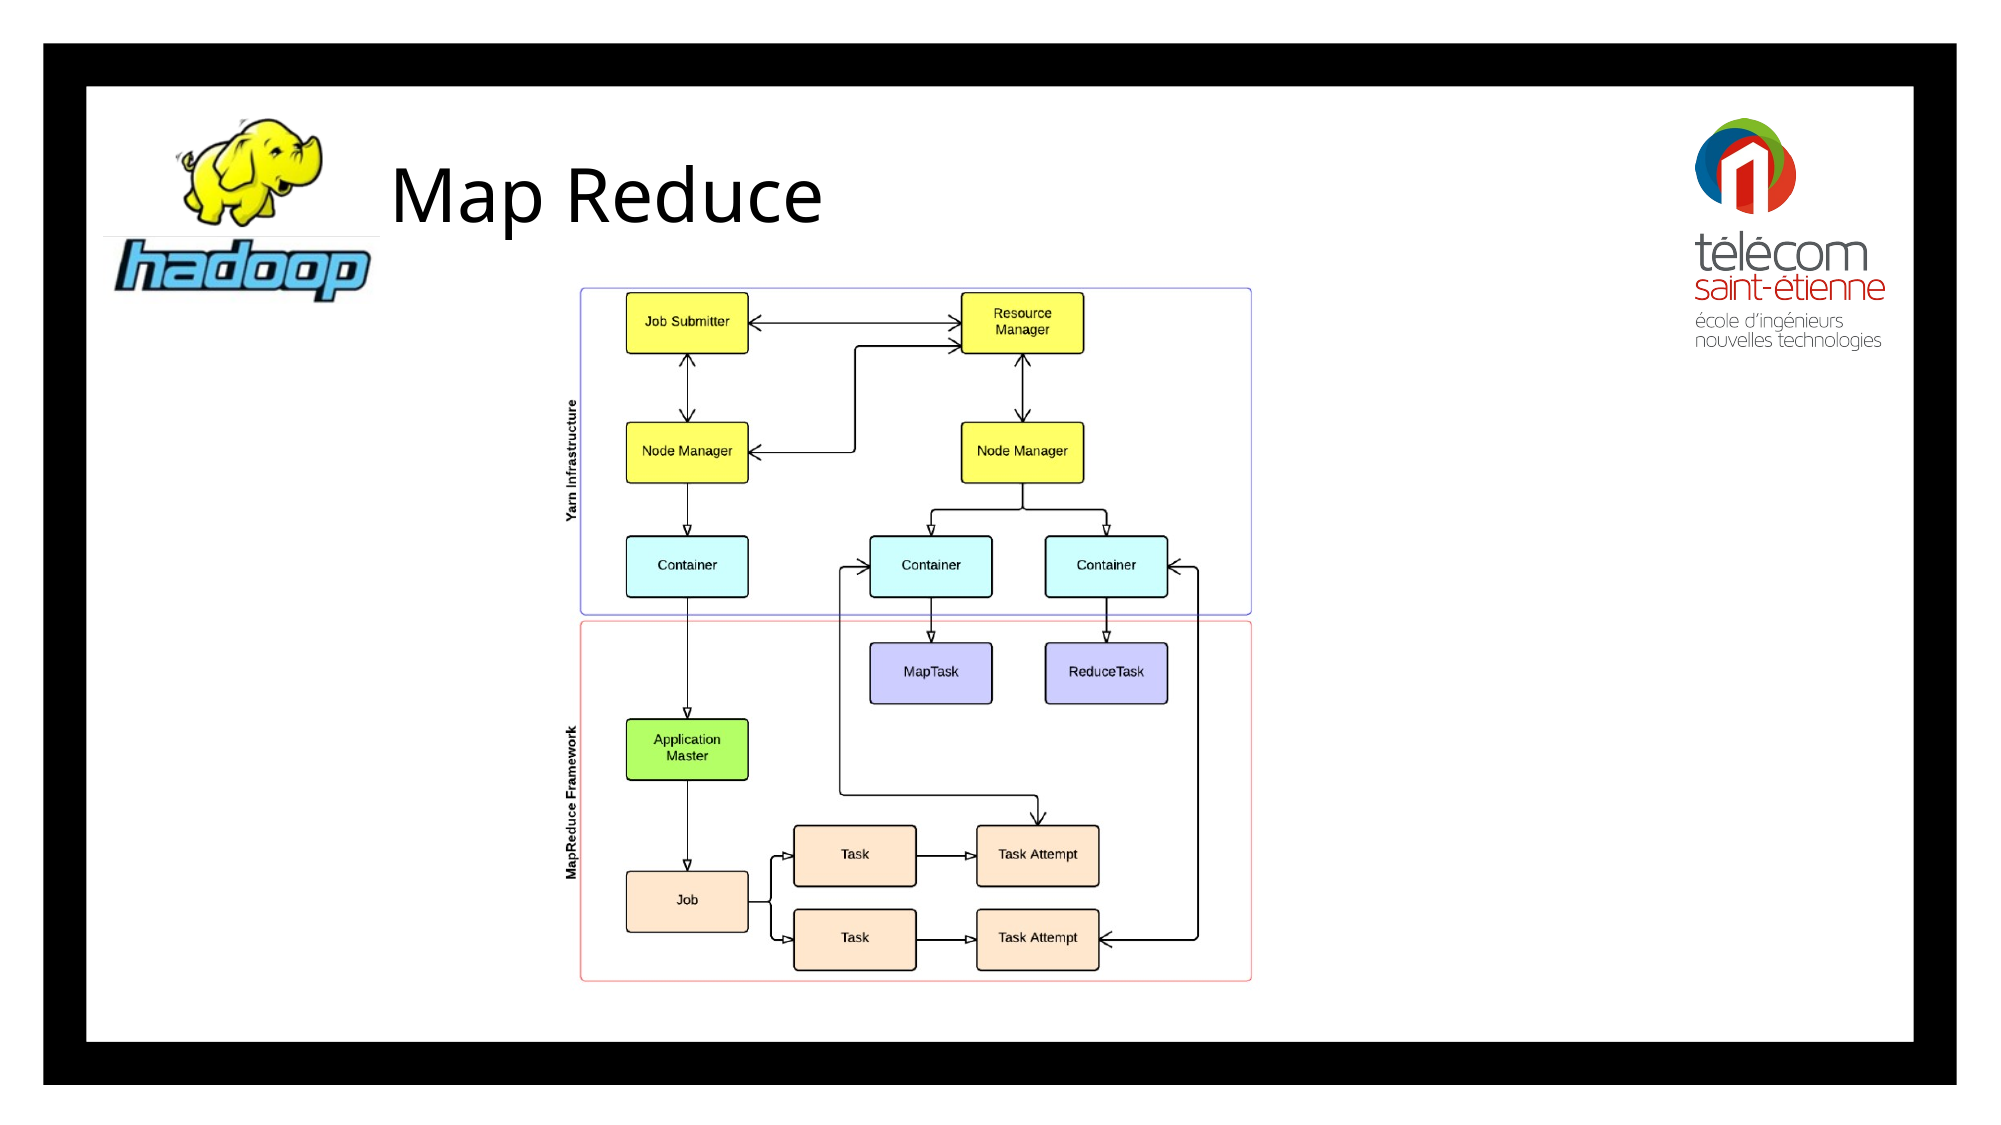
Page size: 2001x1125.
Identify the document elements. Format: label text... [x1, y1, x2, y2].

picture [103, 118, 380, 305]
picture [557, 276, 1260, 994]
title Map Reduce [380, 138, 1849, 304]
picture [1695, 118, 1885, 351]
picture [1715, 134, 1730, 138]
